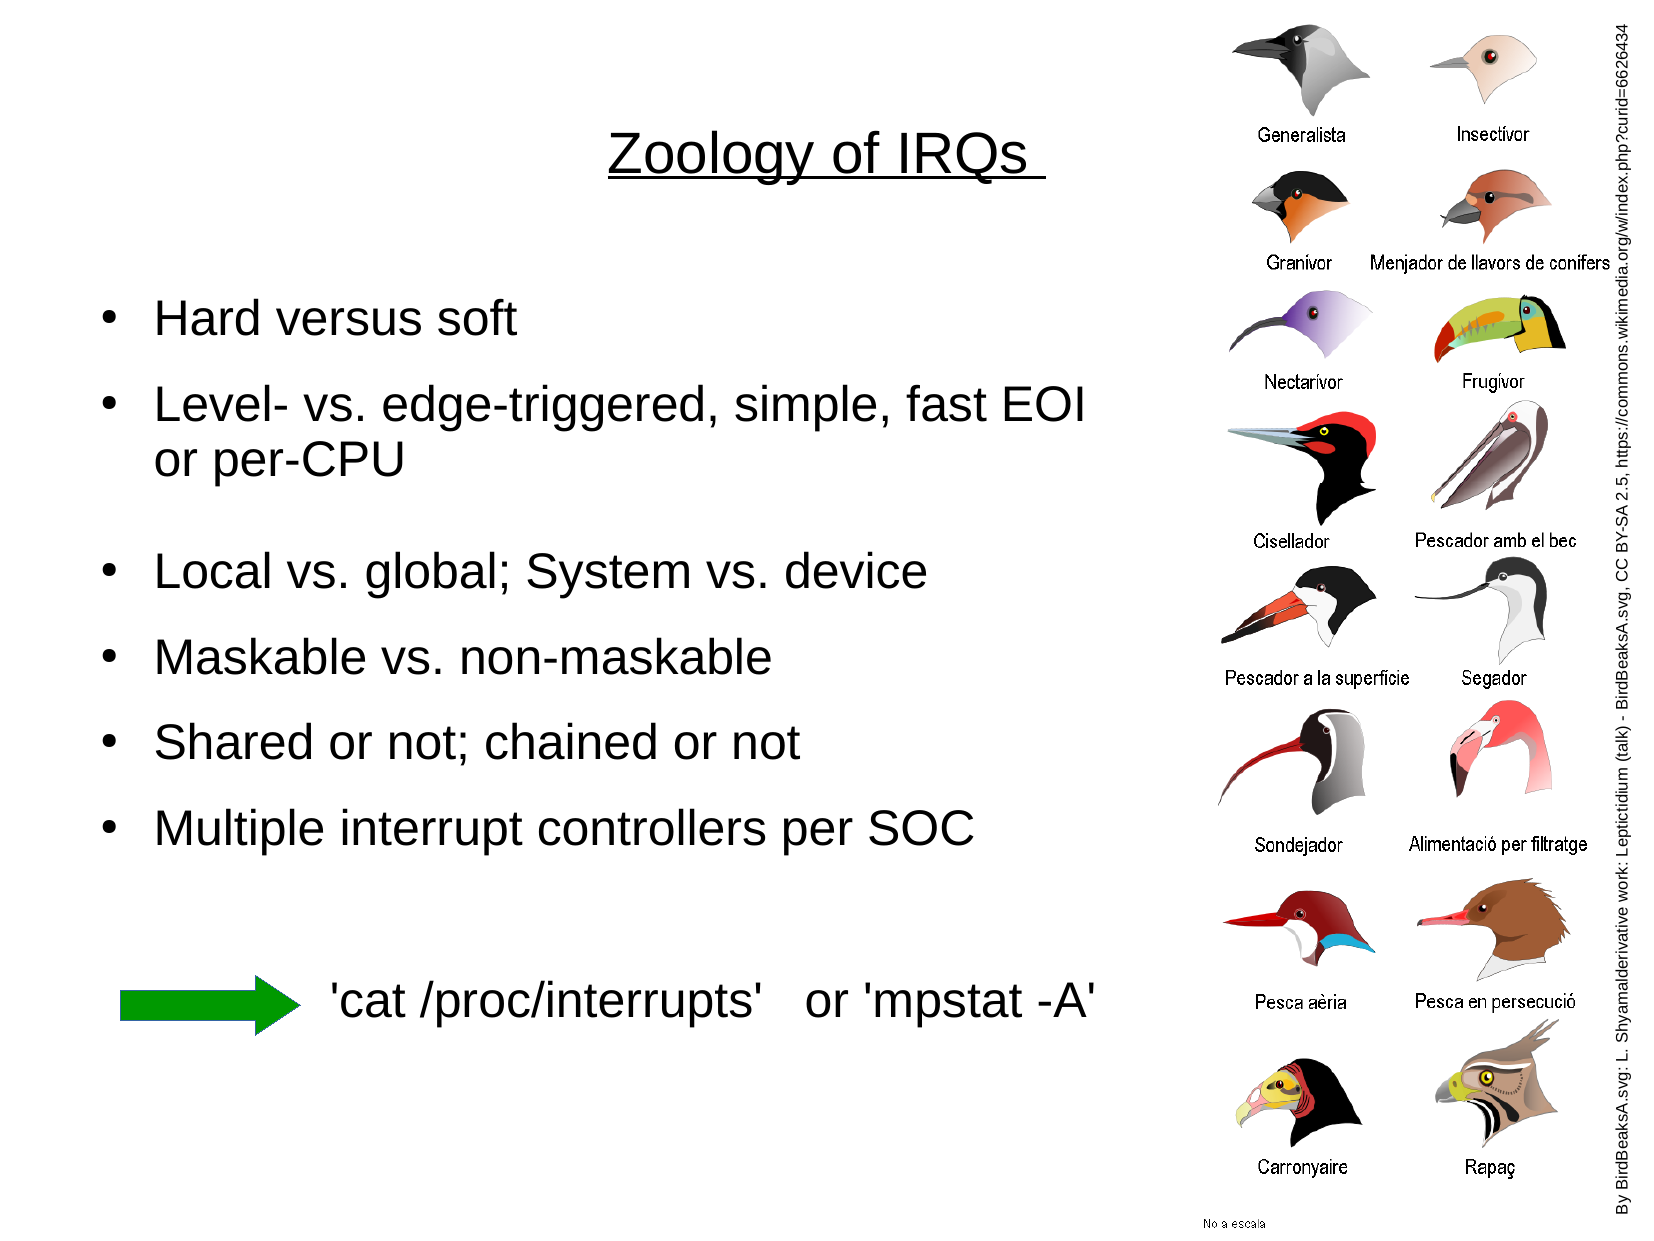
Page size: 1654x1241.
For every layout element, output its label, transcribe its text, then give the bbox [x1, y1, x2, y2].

title Zoology of IRQs [82, 49, 1200, 257]
picture [1200, 0, 1617, 1241]
text_box By BirdBeaksA.svg: L. Shyamalderivative work: Leptictidium (talk) - BirdBeaksA.svg, CC BY-SA 2.5, https://commons.wikimedia.org/w/index.php?curid=6626434 [1605, 0, 1639, 1231]
text_box [120, 975, 301, 1036]
list Hard versus soft Level- vs. edge-triggered, simple, fast EOI or per-CPU Local vs. global; System vs. device Maskable vs. non-maskable Shared or not; chained or not Multiple interrupt controllers per SOC [82, 290, 1200, 886]
text_box 'cat /proc/interrupts' or 'mpstat -A' [315, 964, 1141, 1036]
